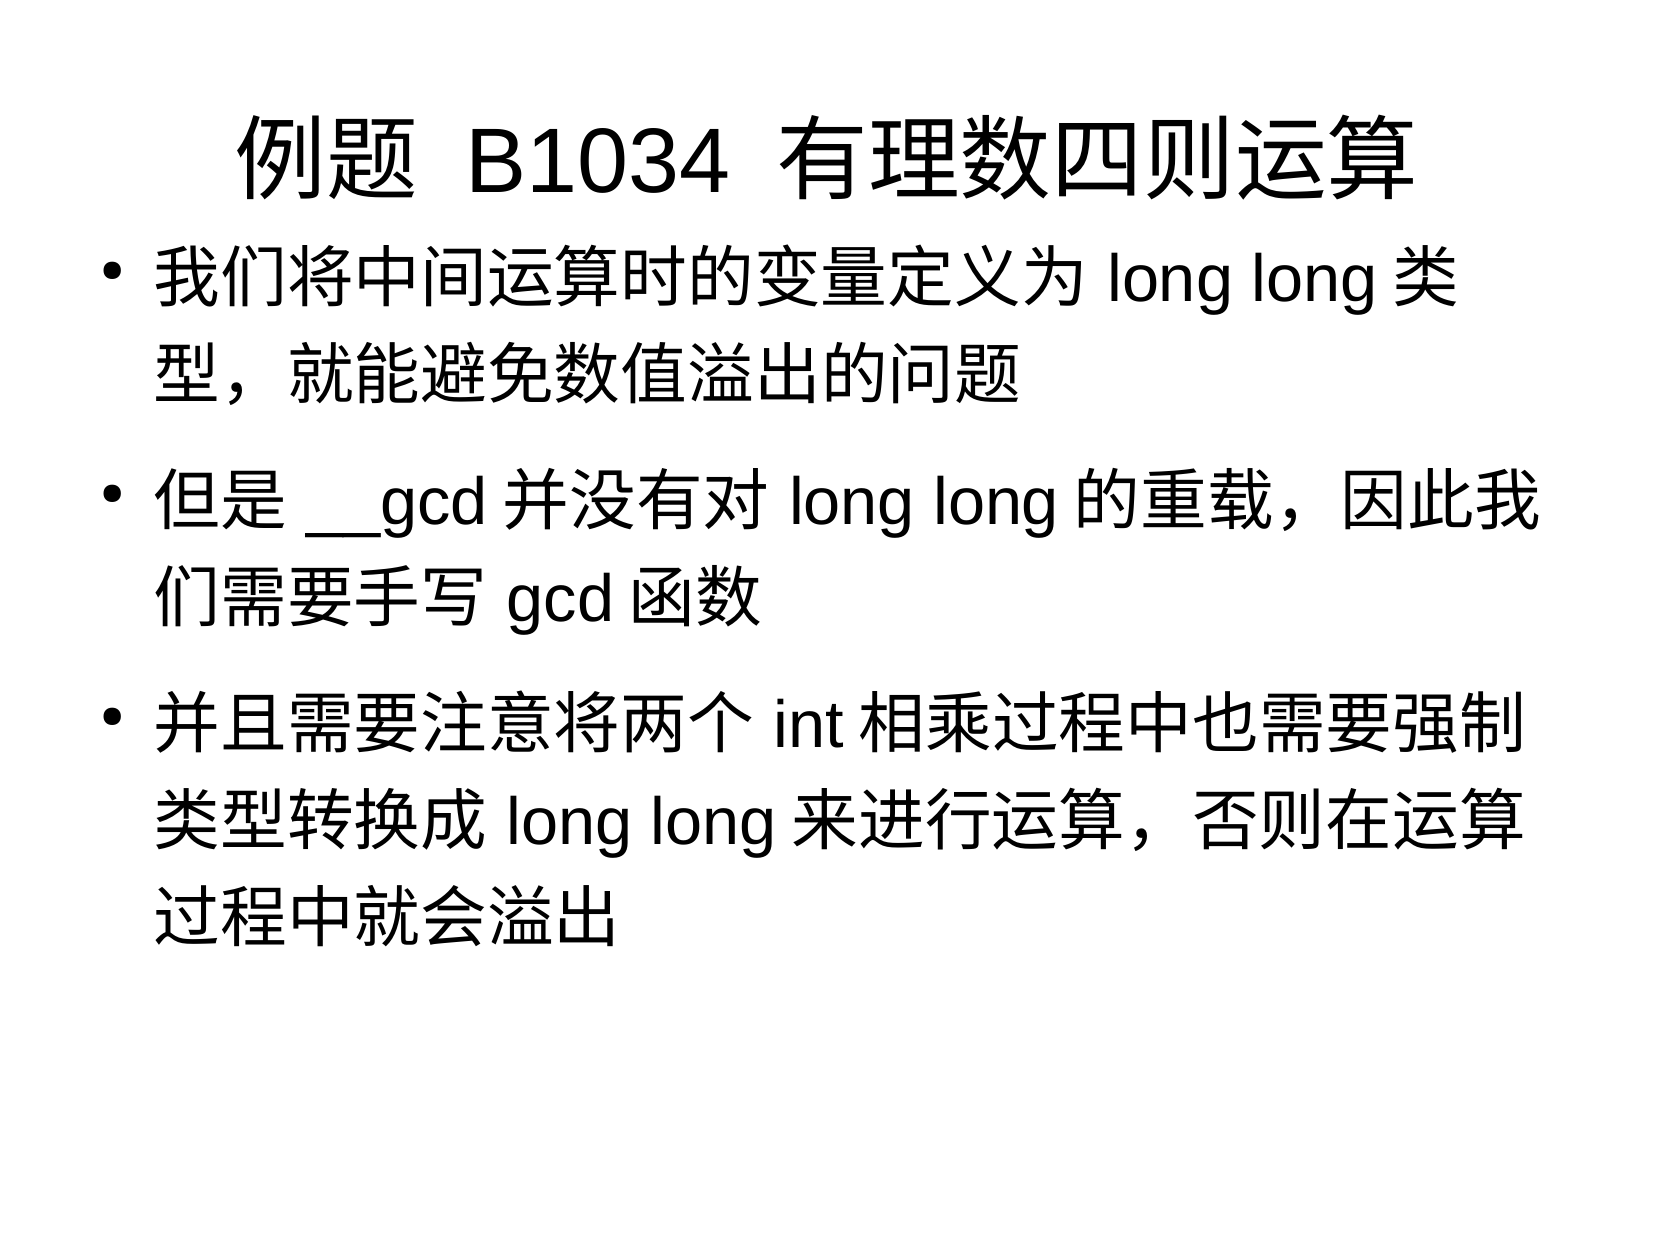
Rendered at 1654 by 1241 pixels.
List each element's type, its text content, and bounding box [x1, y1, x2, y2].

list 我们将中间运算时的变量定义为long long类型，就能避免数值溢出的问题 但是__gcd并没有对long long的重载，因此我们需要手写gcd函数 并且需要注意将两个int相乘过程中也需要强制类型转换成long long来进行运算，否则在运算过程中就会溢出 [82, 224, 1571, 1182]
title 例题 B1034 有理数四则运算 [82, 49, 1571, 224]
